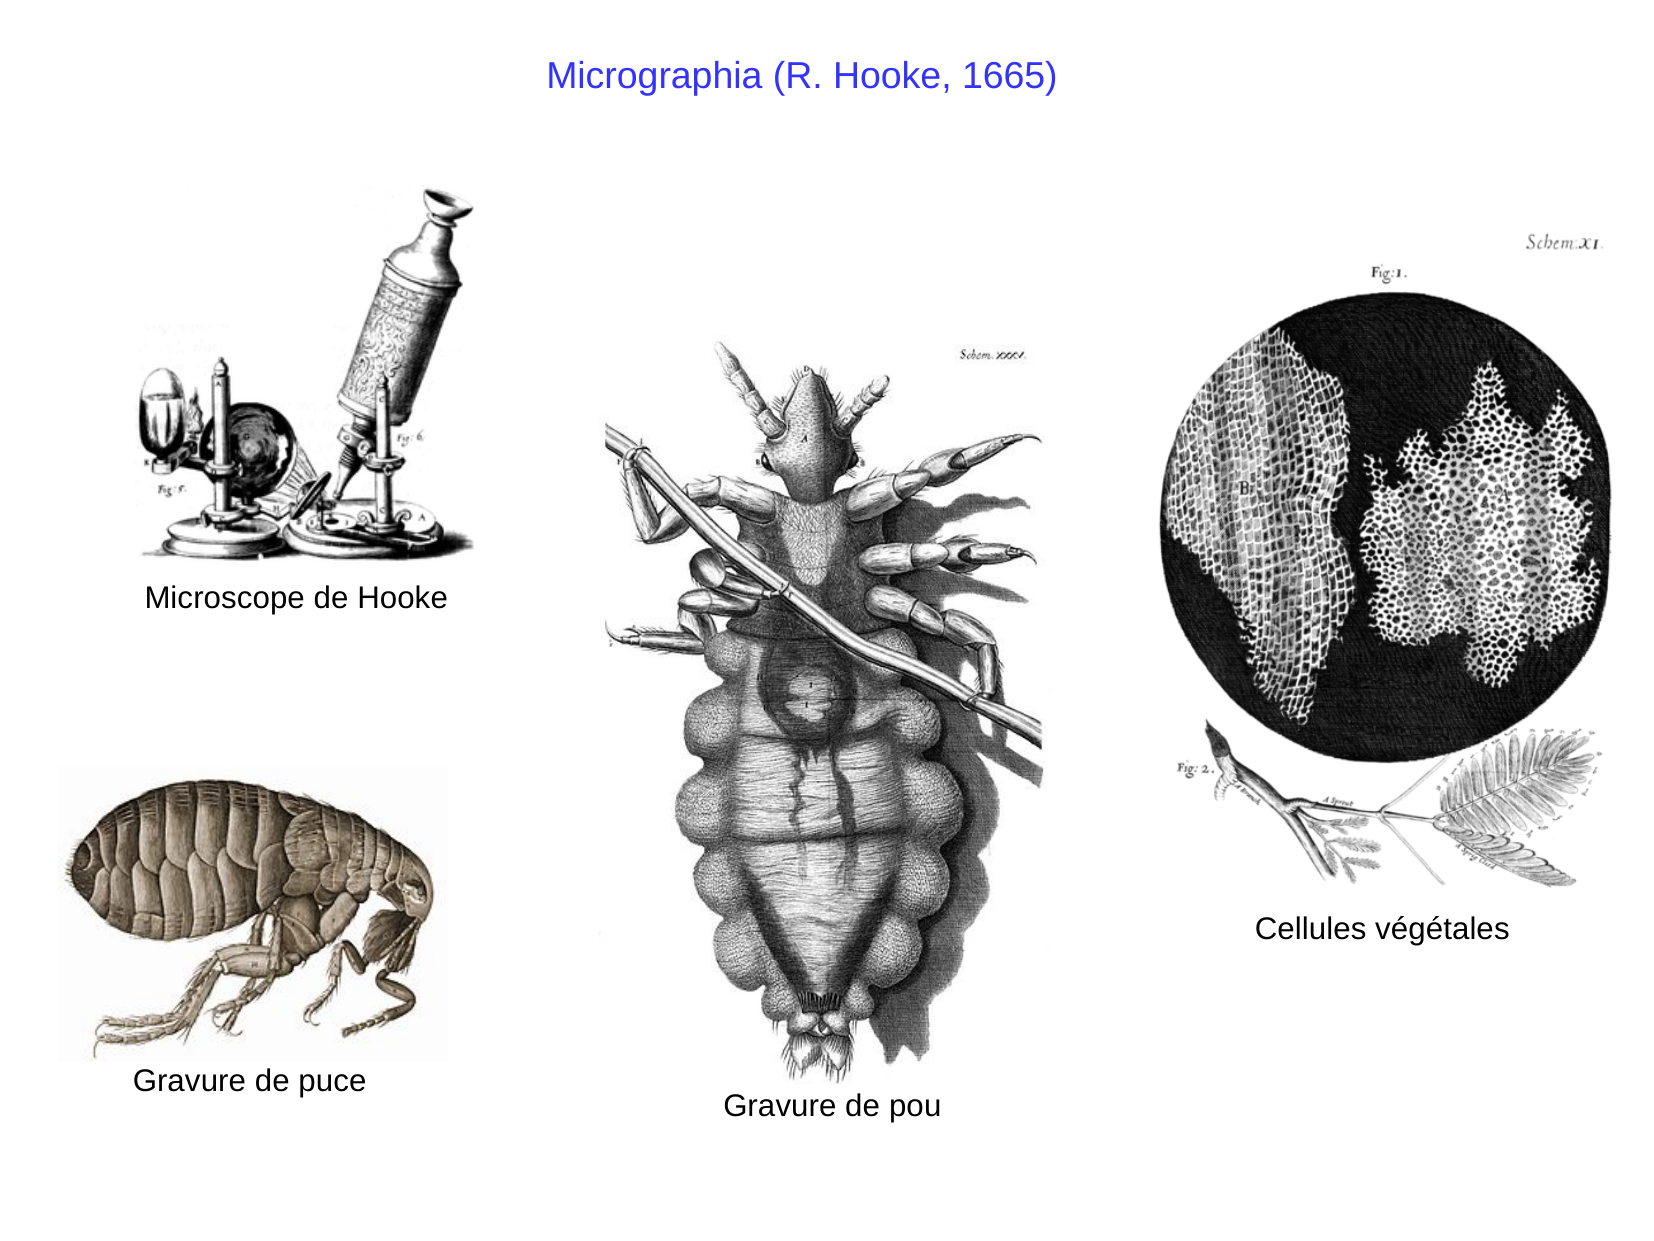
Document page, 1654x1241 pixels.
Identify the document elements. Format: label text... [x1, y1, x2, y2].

text_box Cellules végétales [1240, 903, 1536, 954]
text_box Gravure de pou [708, 1080, 981, 1131]
text_box Gravure de puce [118, 1055, 390, 1106]
picture [58, 767, 449, 1062]
picture [135, 185, 480, 567]
text_box Microscope de Hooke [129, 572, 473, 623]
picture [1145, 221, 1623, 910]
picture [599, 334, 1052, 1093]
text_box Micrographia (R. Hooke, 1665) [531, 47, 1075, 105]
